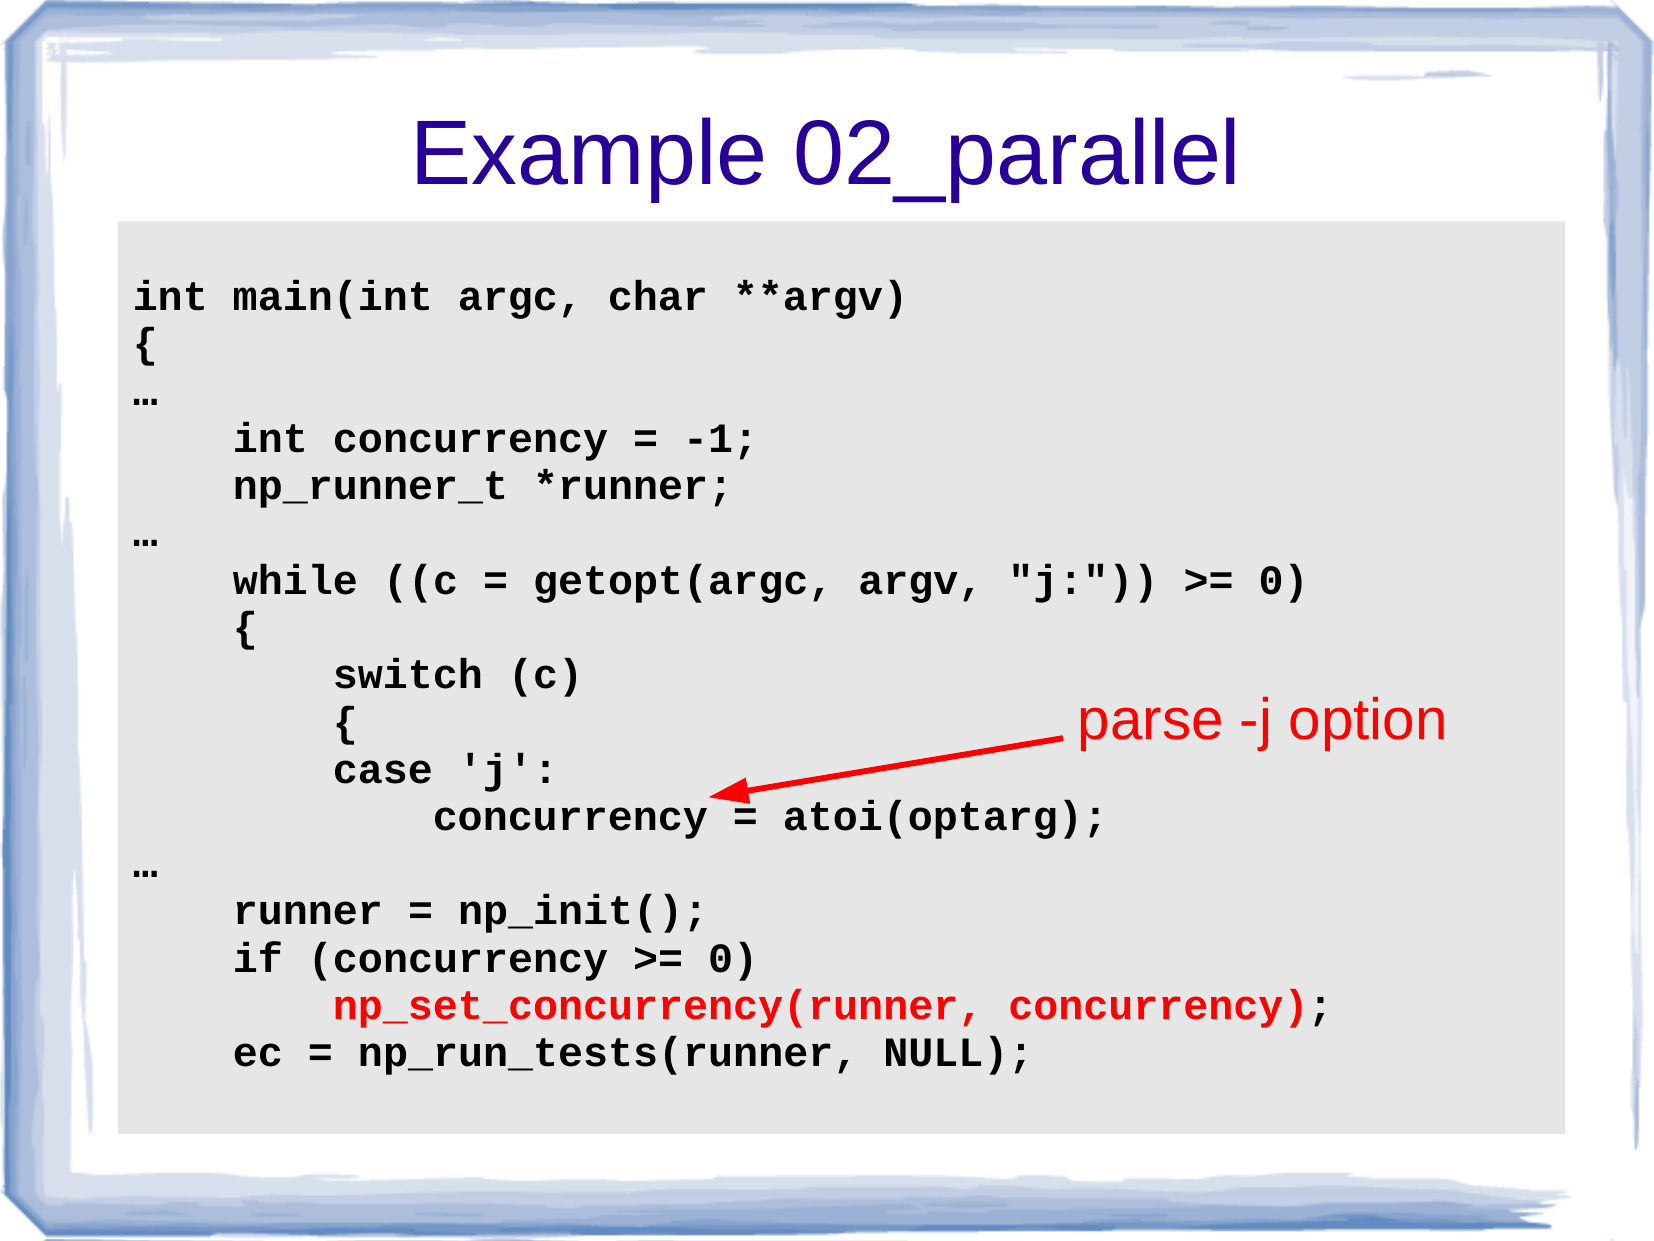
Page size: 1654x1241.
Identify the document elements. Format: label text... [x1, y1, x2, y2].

title Example 02_parallel [82, 49, 1571, 257]
picture [0, 0, 1654, 1241]
text_box int main(int argc, char **argv) { … int concurrency = -1; np_runner_t *runner; … while ((c = getopt(argc, argv, "j:")) >= 0) { switch (c) { case 'j': concurrency = atoi(optarg); … runner = np_init(); if (concurrency >= 0) np_set_concurrency(runner, concurrency); ec = np_run_tests(runner, NULL); [118, 221, 1565, 1134]
text_box parse -j option [1062, 679, 1464, 768]
